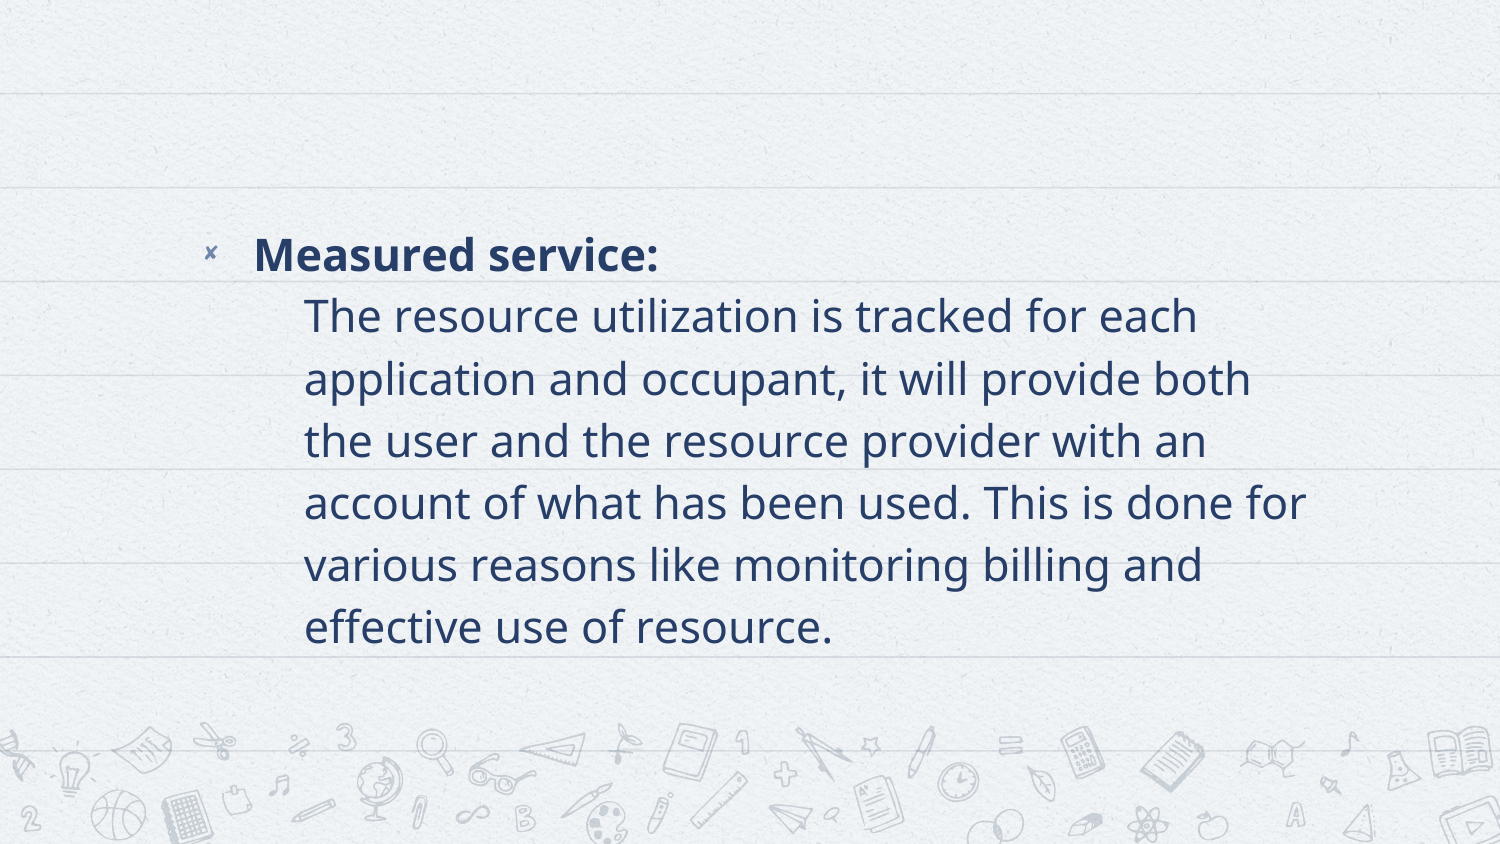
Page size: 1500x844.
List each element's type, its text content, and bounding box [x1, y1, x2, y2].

list Measured service: The resource utilization is tracked for each application and occupant, it will provide both the user and the resource provider with an account of what has been used. This is done for various reasons like monitoring billing and effective use of resource. [65, 72, 1432, 658]
